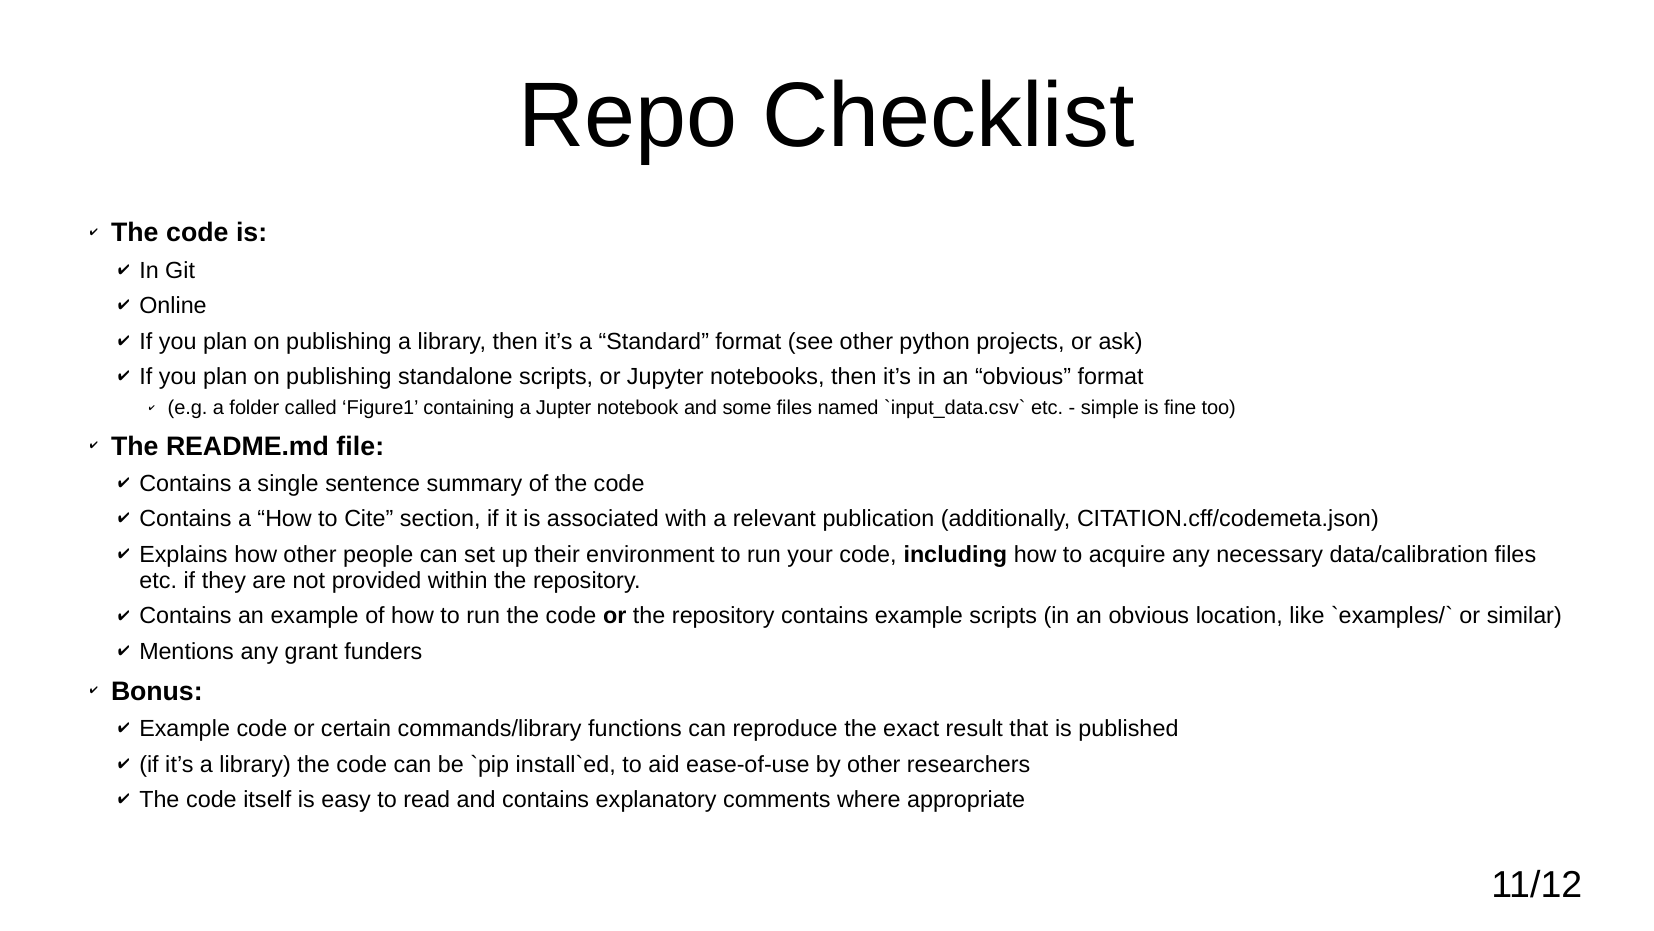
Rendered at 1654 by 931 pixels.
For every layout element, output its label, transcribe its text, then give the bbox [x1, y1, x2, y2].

title Repo Checklist [82, 37, 1571, 193]
list The code is: In Git Online If you plan on publishing a library, then it’s a “Standard” format (see other python projects, or ask) If you plan on publishing standalone scripts, or Jupyter notebooks, then it’s in an “obvious” format (e.g. a folder called ‘Figure1’ containing a Jupter notebook and some files named `input_data.csv` etc. - simple is fine too) The README.md file: Contains a single sentence summary of the code Contains a “How to Cite” section, if it is associated with a relevant publication (additionally, CITATION.cff/codemeta.json) Explains how other people can set up their environment to run your code, including how to acquire any necessary data/calibration files etc. if they are not provided within the repository. Contains an example of how to run the code or the repository contains example scripts (in an obvious location, like `examples/` or similar) Mentions any grant funders Bonus: Example code or certain commands/library functions can reproduce the exact result that is published (if it’s a library) the code can be `pip install`ed, to aid ease-of-use by other researchers The code itself is easy to read and contains explanatory comments where appropriate [82, 217, 1571, 827]
text_box <number>/12 [1476, 856, 1625, 914]
